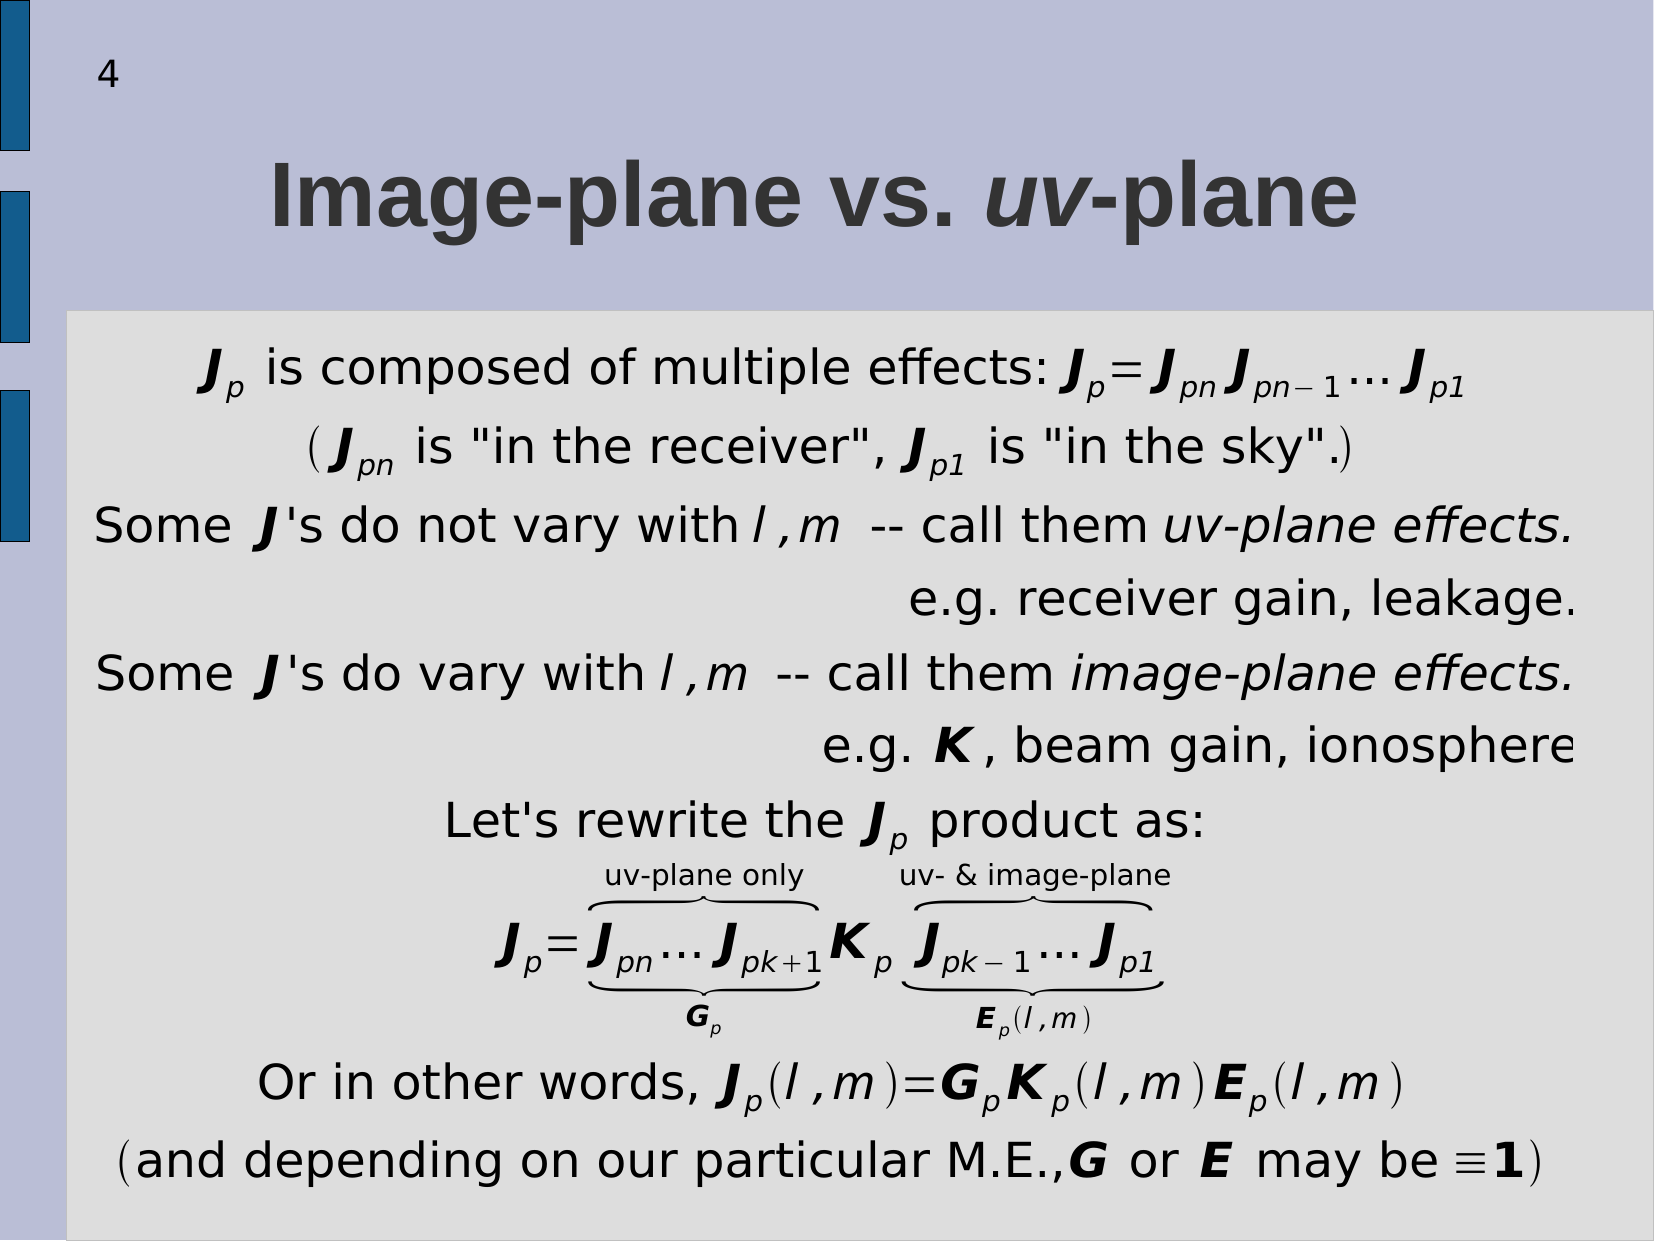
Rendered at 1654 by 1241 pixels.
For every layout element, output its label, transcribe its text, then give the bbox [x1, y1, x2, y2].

chart [87, 328, 1573, 1192]
text_box <number> [84, 45, 319, 119]
title Image-plane vs. uv-plane [121, 91, 1534, 299]
